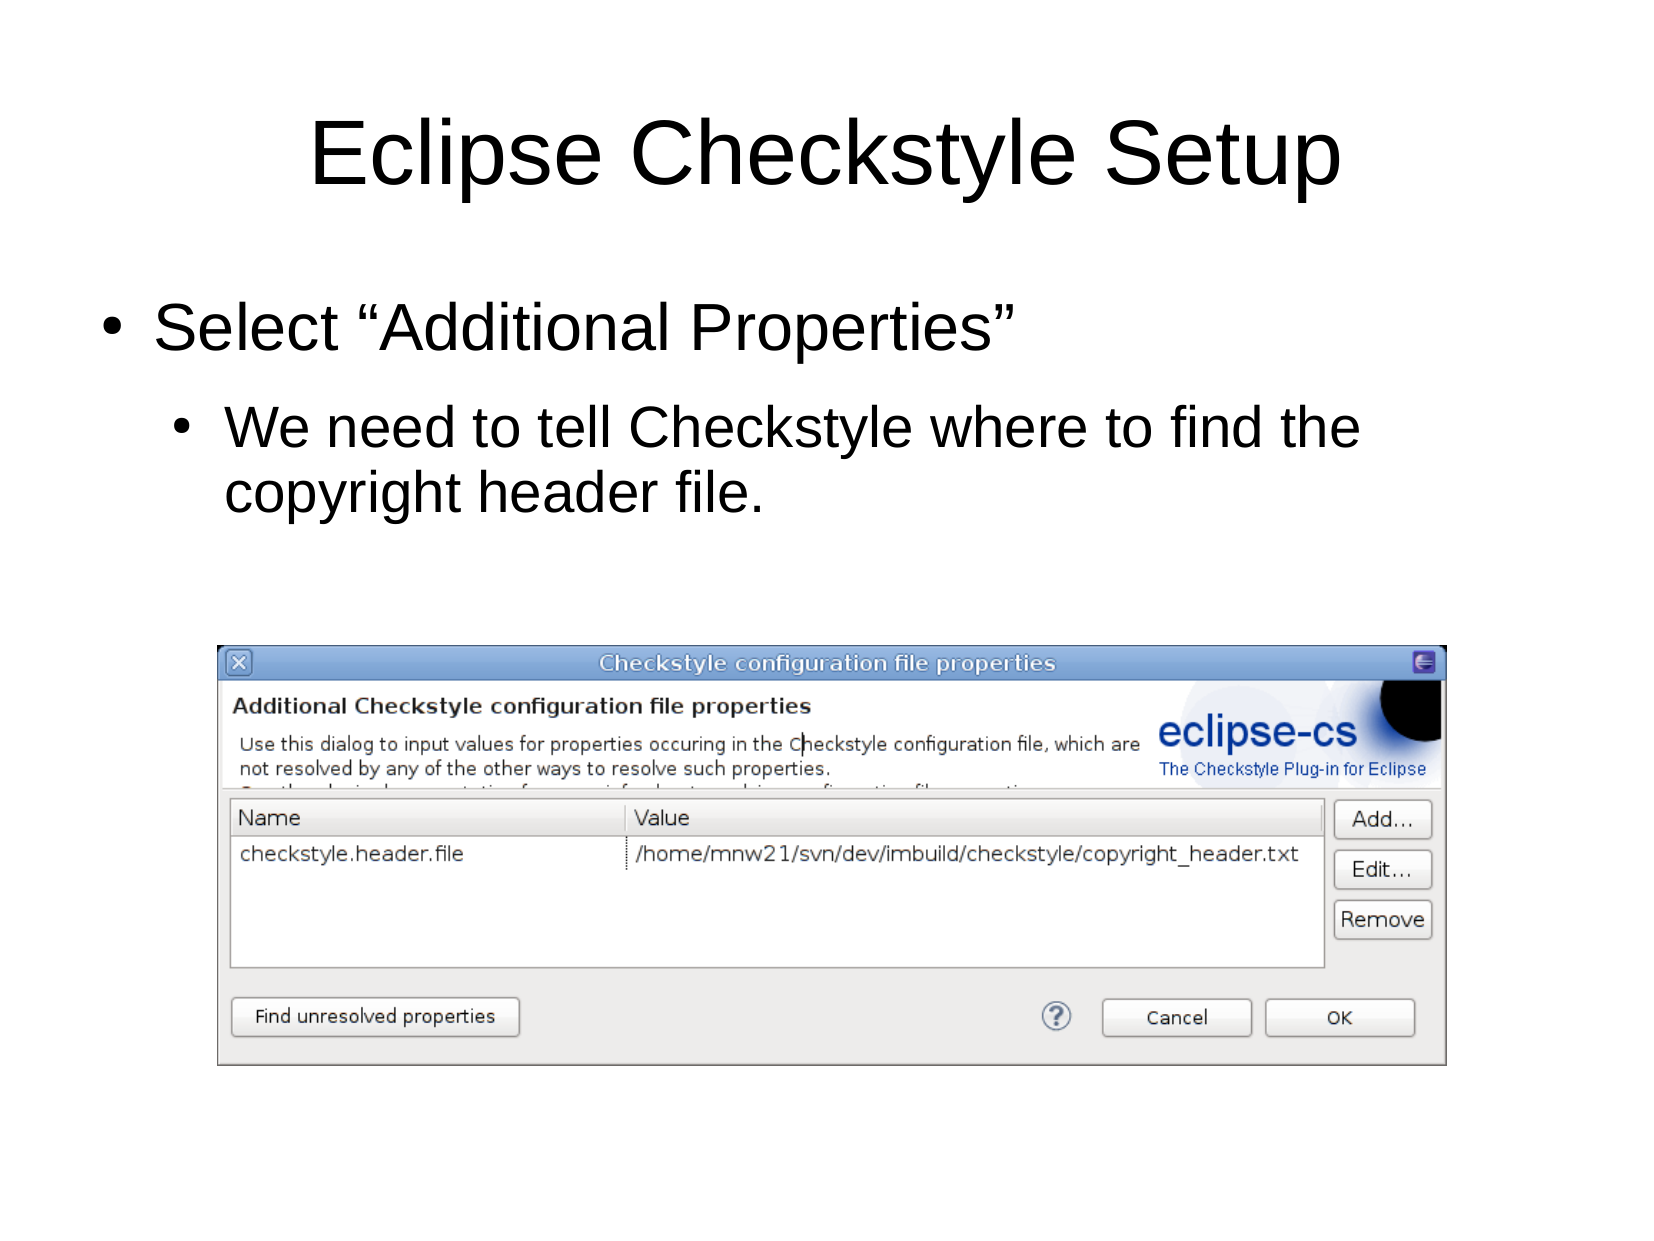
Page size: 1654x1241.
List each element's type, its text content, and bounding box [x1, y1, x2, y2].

list Select “Additional Properties” We need to tell Checkstyle where to find the copyright header file. [82, 290, 1571, 1109]
title Eclipse Checkstyle Setup [82, 56, 1571, 250]
picture [217, 645, 1447, 1066]
